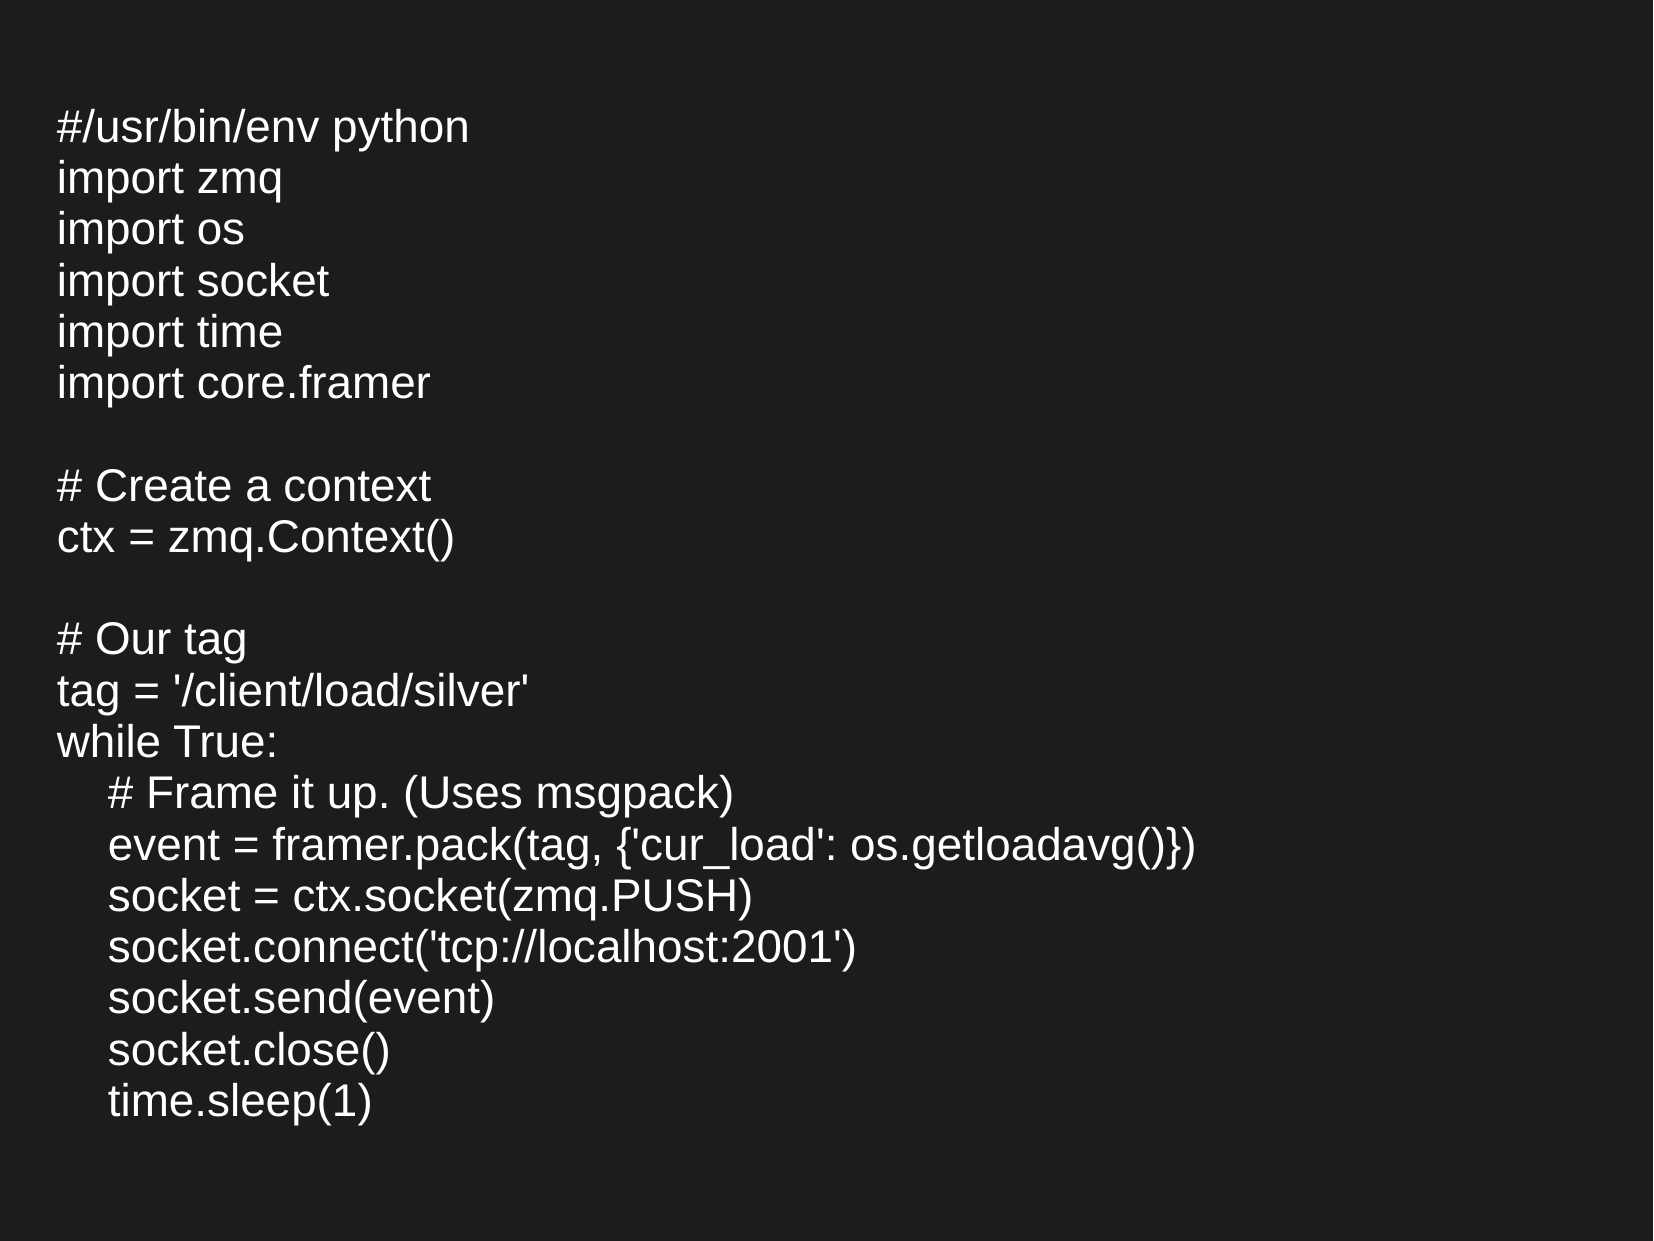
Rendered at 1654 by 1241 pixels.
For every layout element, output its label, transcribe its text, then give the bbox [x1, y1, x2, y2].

subtitle #/usr/bin/env python import zmq import os import socket import time import core.framer # Create a context ctx = zmq.Context() # Our tag tag = '/client/load/silver' while True: # Frame it up. (Uses msgpack) event = framer.pack(tag, {'cur_load': os.getloadavg()}) socket = ctx.socket(zmq.PUSH) socket.connect('tcp://localhost:2001') socket.send(event) socket.close() time.sleep(1) [56, 100, 1545, 1178]
